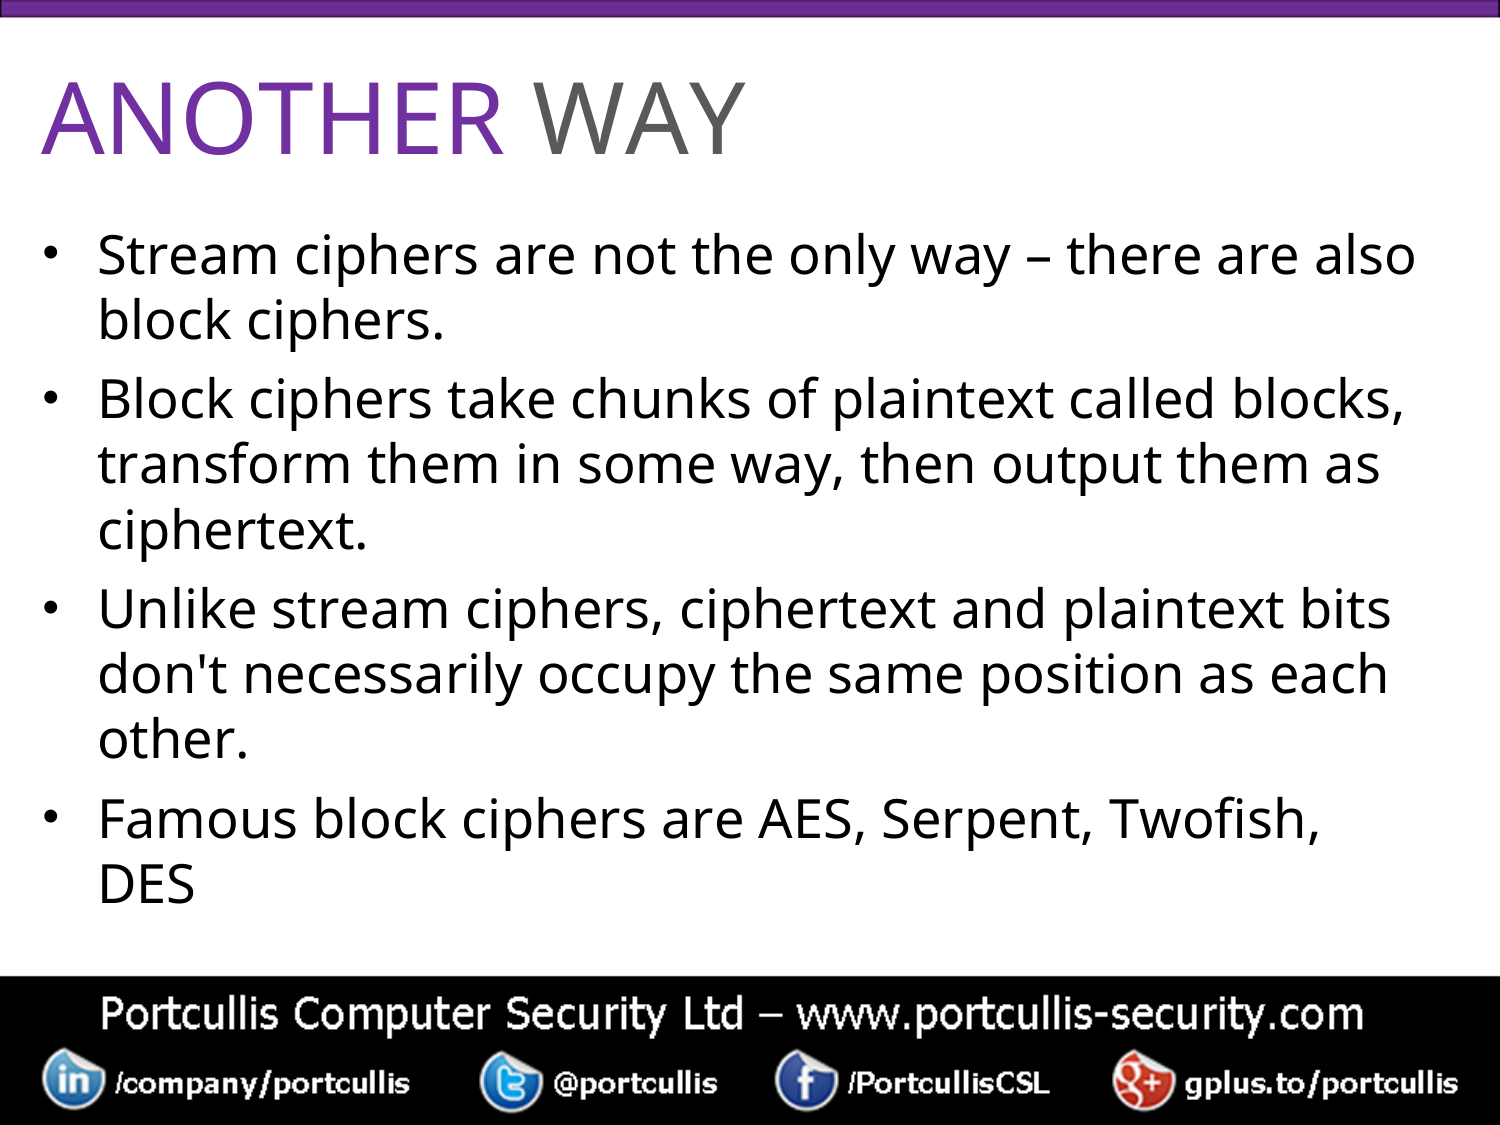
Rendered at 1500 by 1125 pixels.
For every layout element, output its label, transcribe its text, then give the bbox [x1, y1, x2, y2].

picture [0, 0, 1500, 1125]
list Stream ciphers are not the only way – there are also block ciphers. Block ciphers take chunks of plaintext called blocks, transform them in some way, then output them as ciphertext. Unlike stream ciphers, ciphertext and plaintext bits don't necessarily occupy the same position as each other. Famous block ciphers are AES, Serpent, Twofish, DES [41, 219, 1428, 965]
title ANOTHER WAY [41, 42, 1434, 202]
